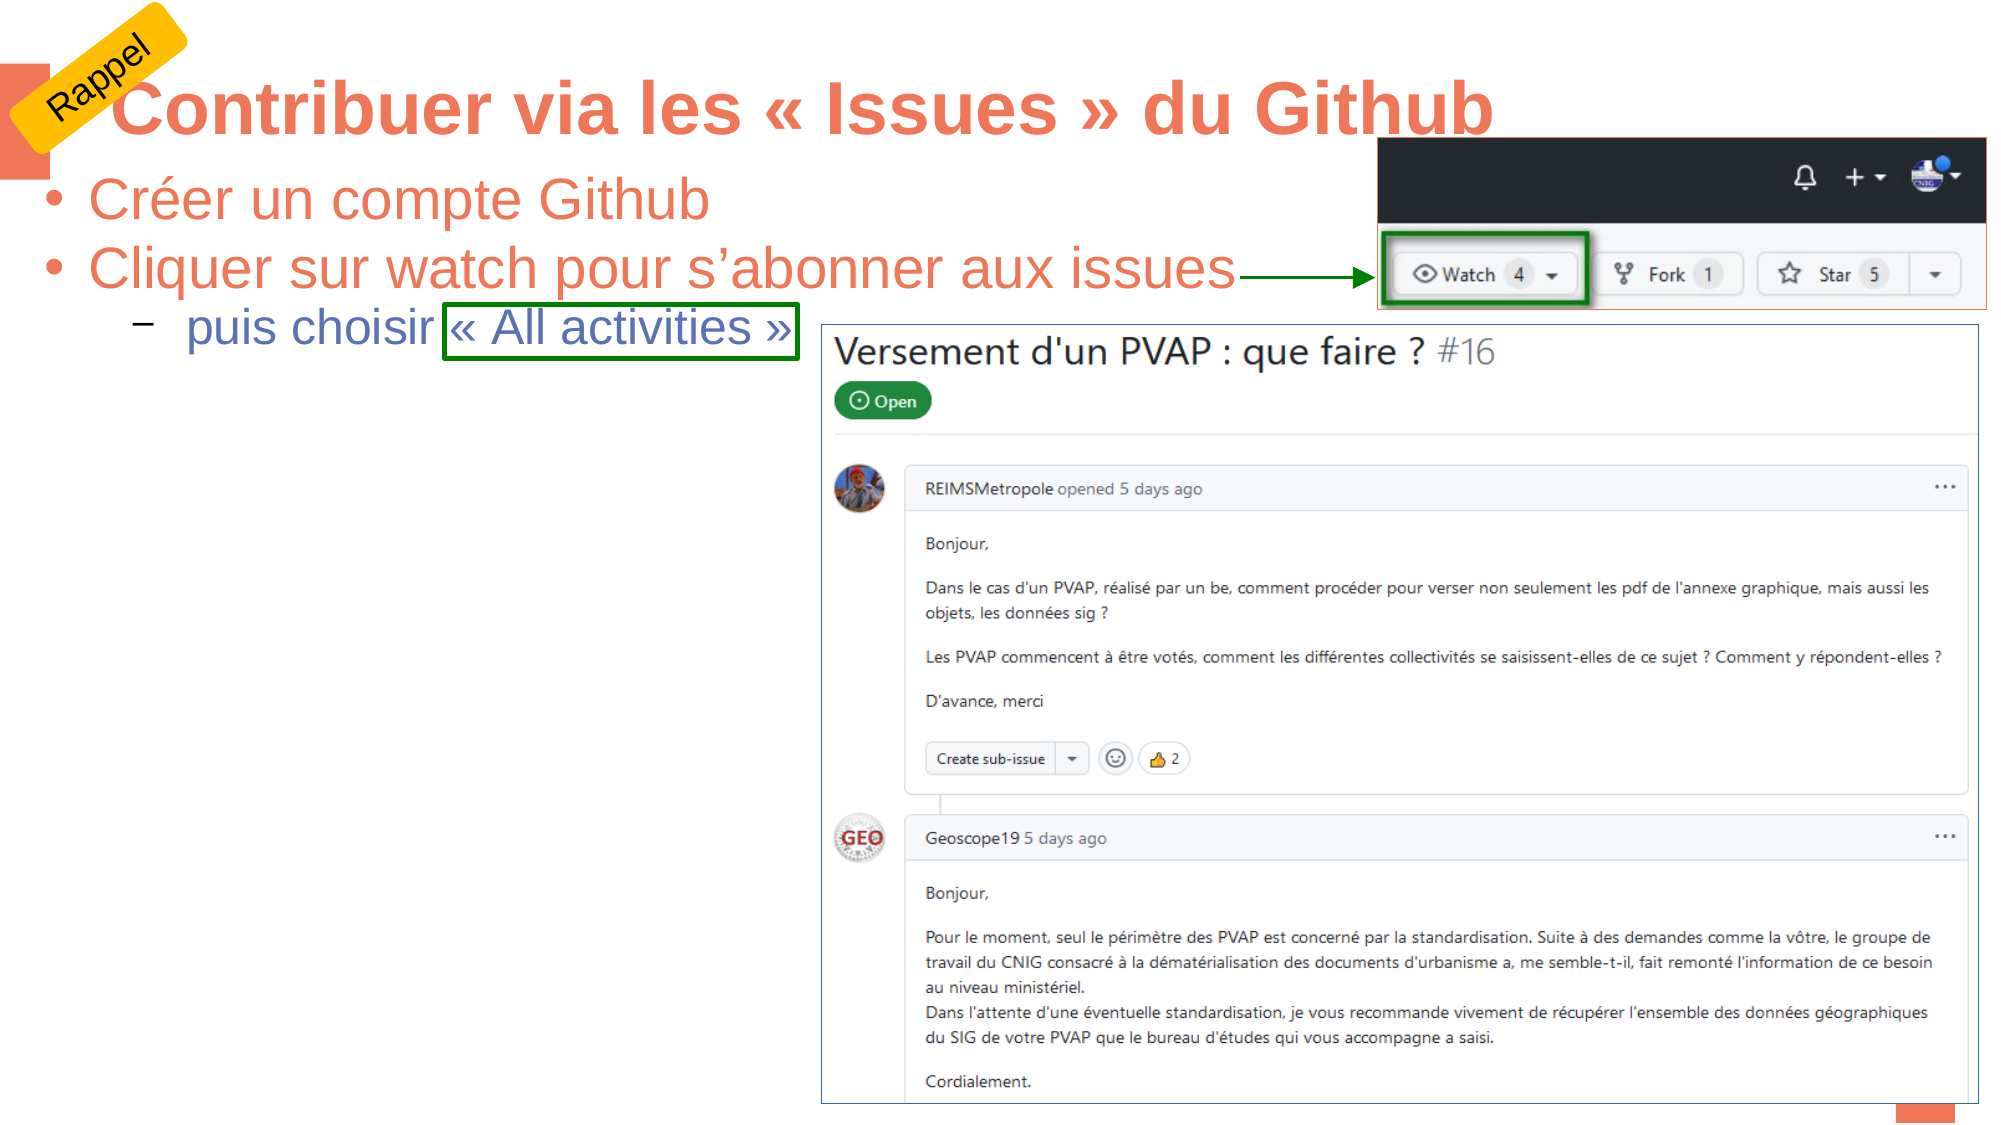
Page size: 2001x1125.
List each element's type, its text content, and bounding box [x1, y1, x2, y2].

text_box Rappel [9, 1, 188, 155]
picture [821, 324, 1979, 1104]
picture [1377, 137, 1987, 310]
title Contribuer via les « Issues » du Github [74, 58, 1979, 162]
list Créer un compte Github Cliquer sur watch pour s’abonner aux issues puis choisir « All activities » [29, 162, 2000, 987]
